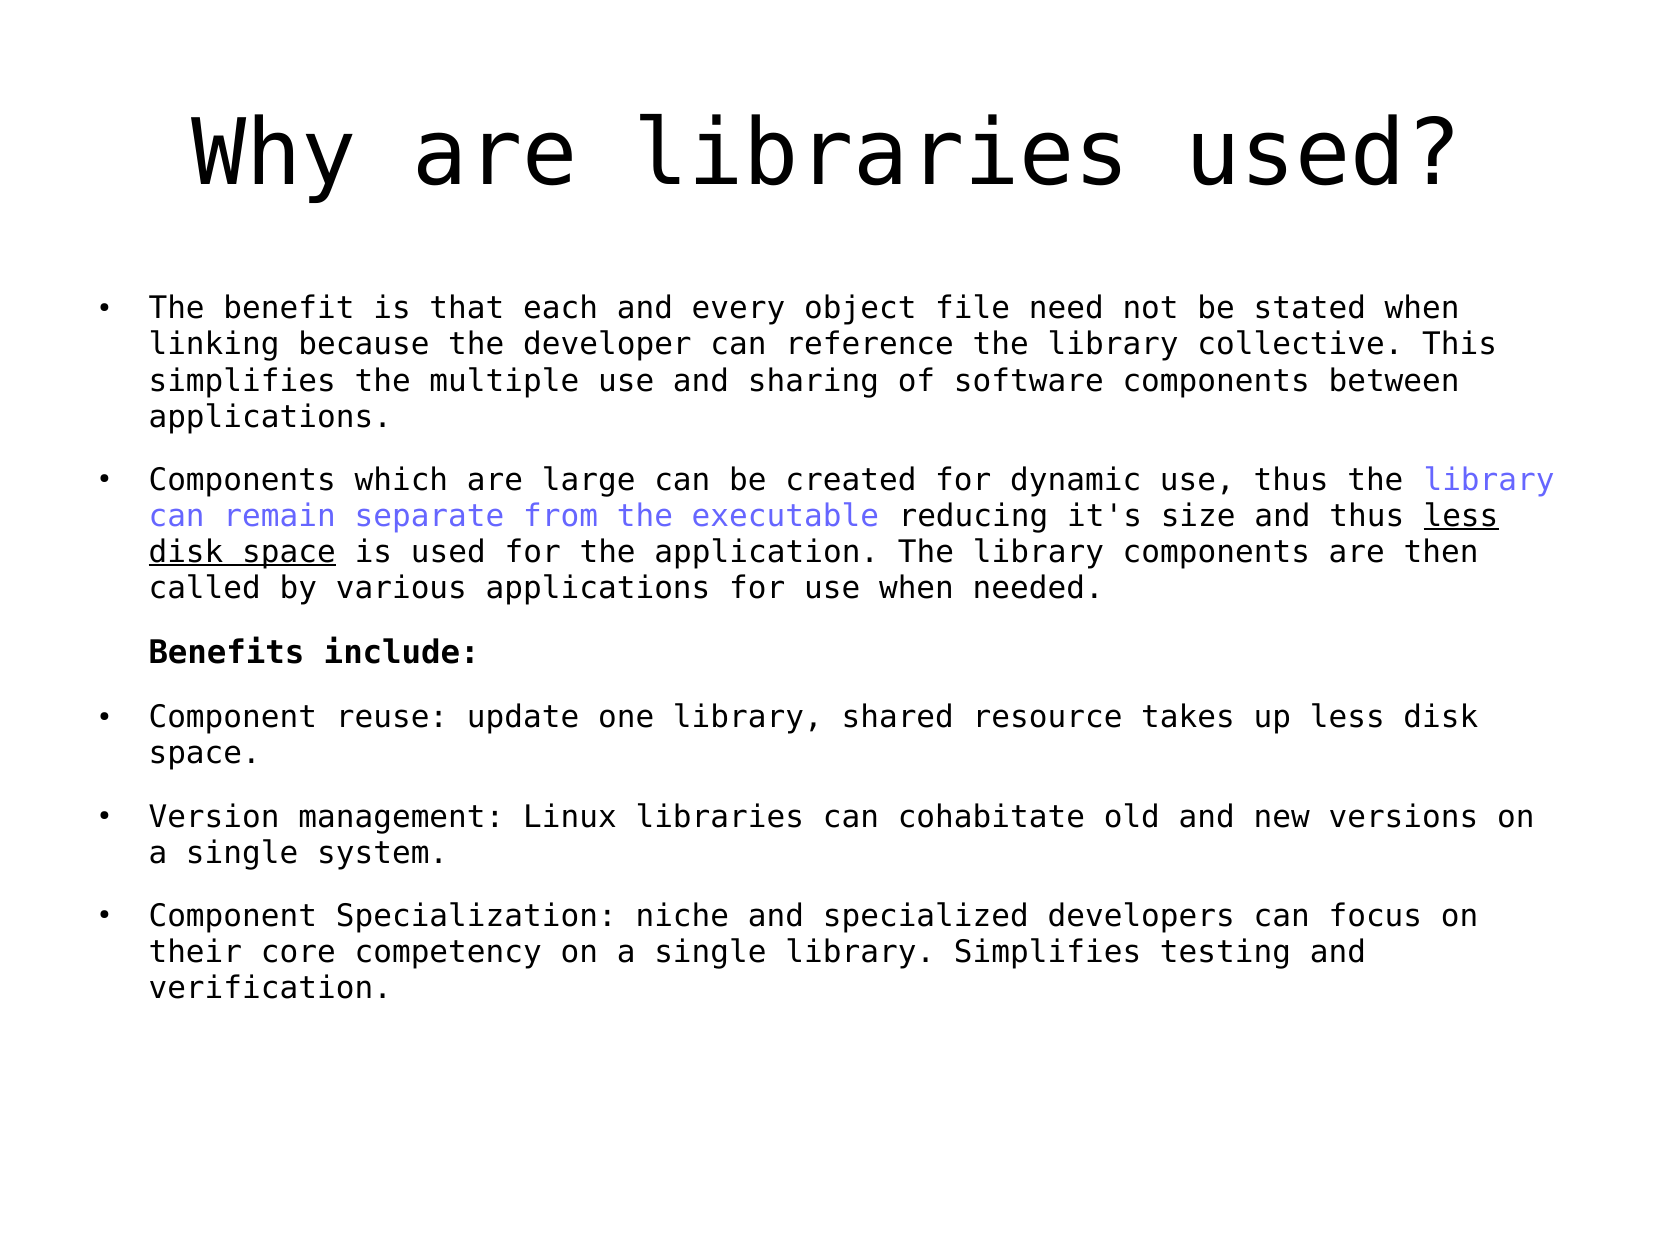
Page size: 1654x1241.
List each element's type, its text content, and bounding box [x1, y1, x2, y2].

list The benefit is that each and every object file need not be stated when linking because the developer can reference the library collective. This simplifies the multiple use and sharing of software components between applications. Components which are large can be created for dynamic use, thus the library can remain separate from the executable reducing it's size and thus less disk space is used for the application. The library components are then called by various applications for use when needed. Benefits include: Component reuse: update one library, shared resource takes up less disk space. Version management: Linux libraries can cohabitate old and new versions on a single system. Component Specialization: niche and specialized developers can focus on their core competency on a single library. Simplifies testing and verification. [82, 290, 1571, 1010]
title Why are libraries used? [82, 49, 1571, 257]
